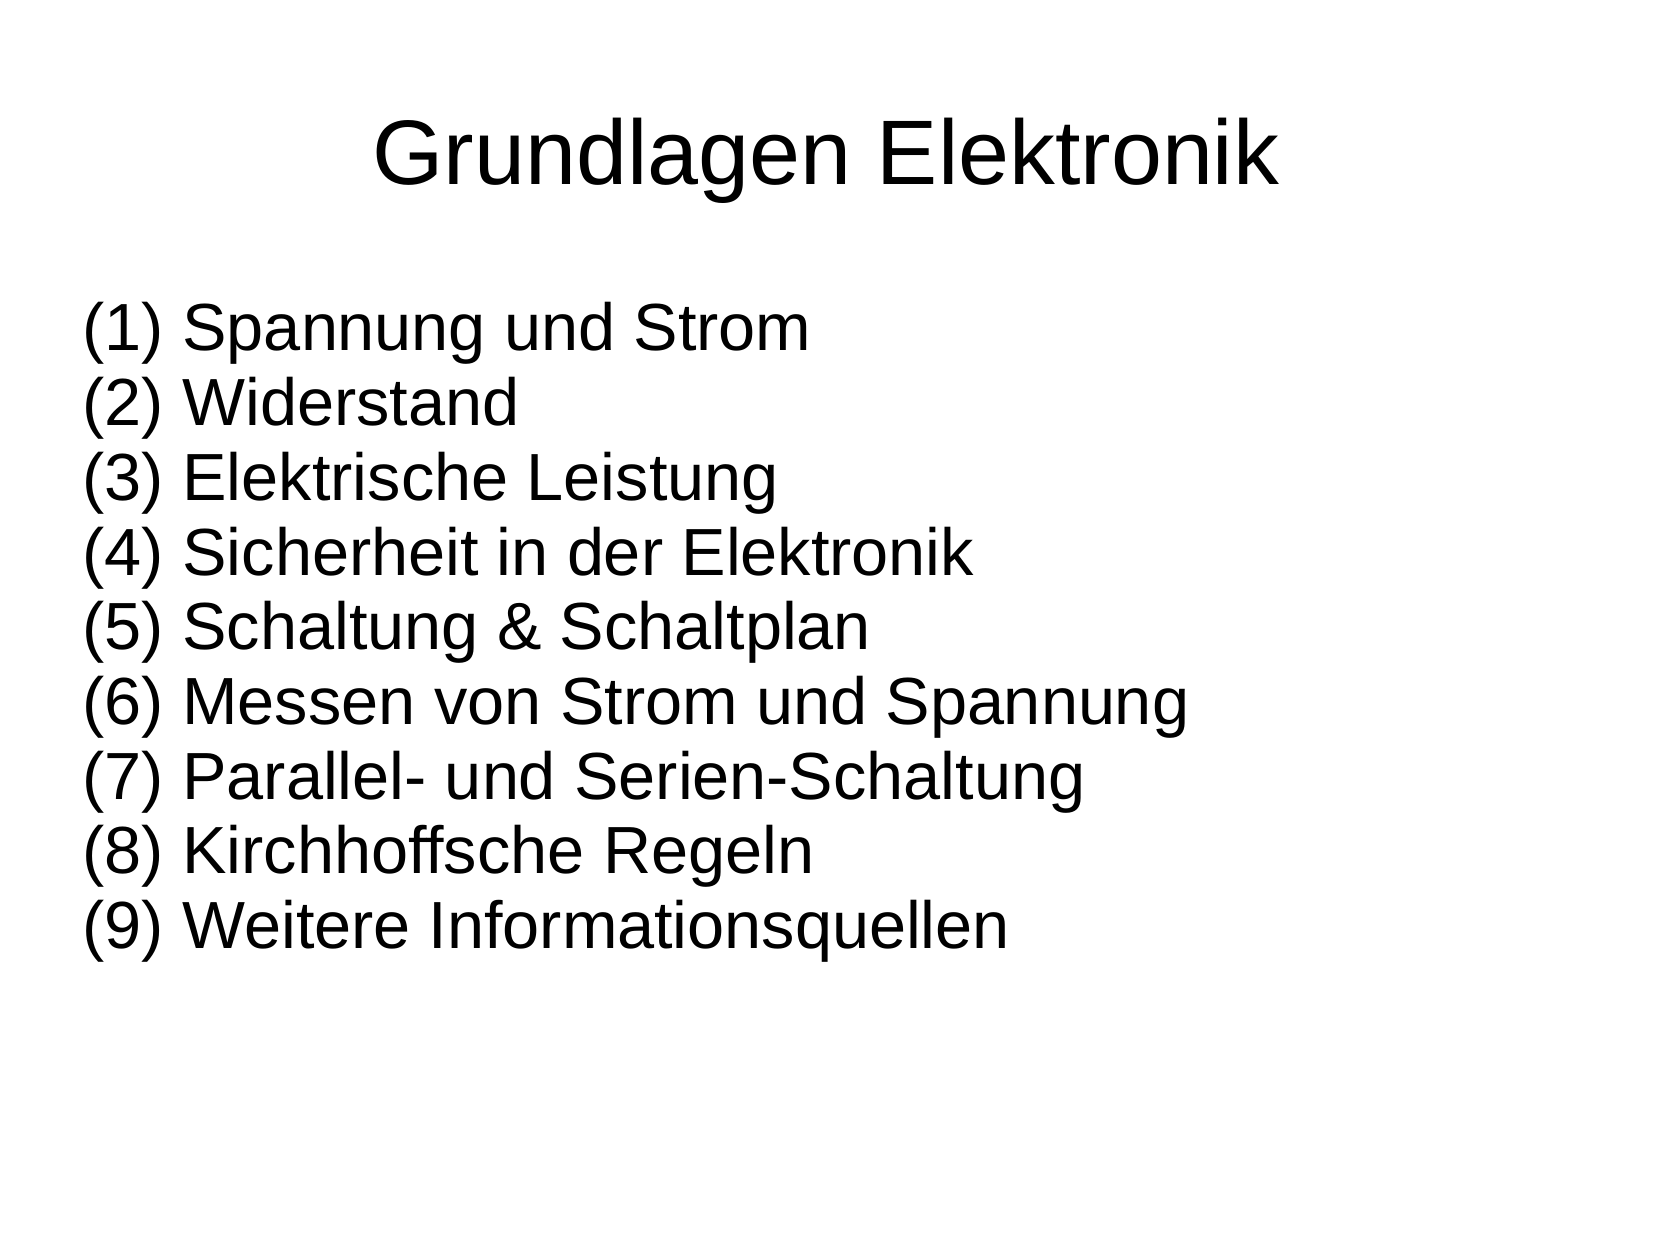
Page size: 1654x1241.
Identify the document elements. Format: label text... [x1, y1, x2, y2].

subtitle Spannung und Strom Widerstand Elektrische Leistung Sicherheit in der Elektronik Schaltung & Schaltplan Messen von Strom und Spannung Parallel- und Serien-Schaltung Kirchhoffsche Regeln Weitere Informationsquellen [82, 290, 1571, 1010]
title Grundlagen Elektronik [82, 49, 1571, 257]
